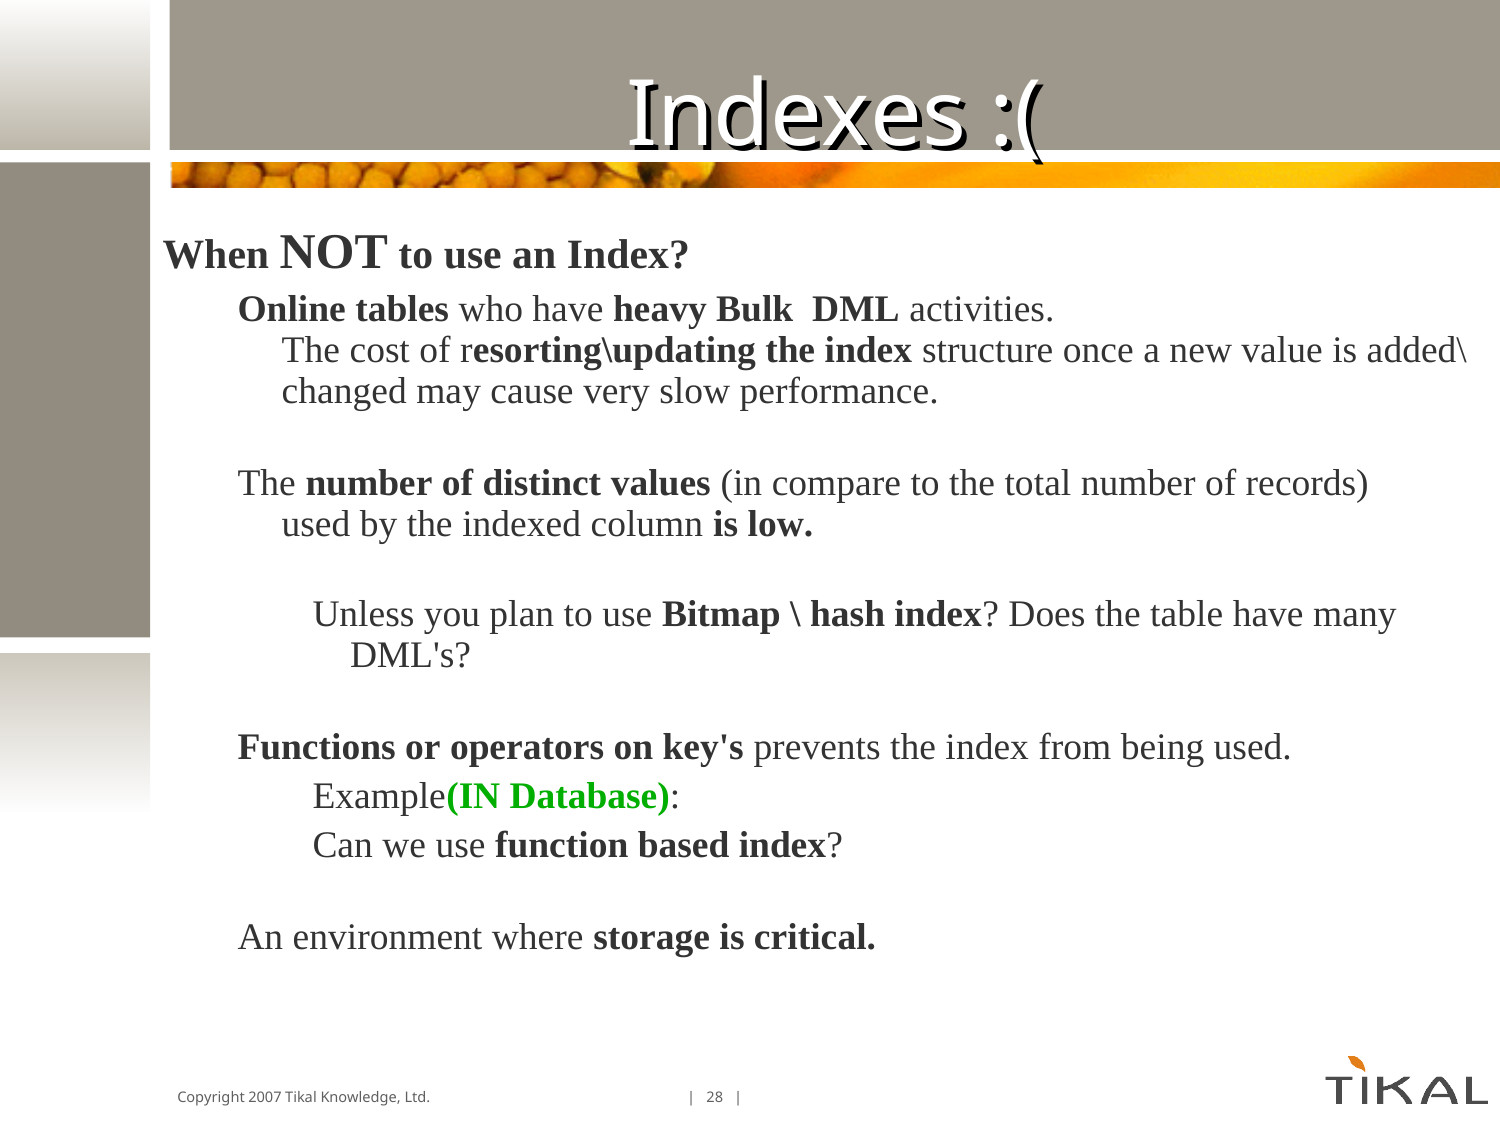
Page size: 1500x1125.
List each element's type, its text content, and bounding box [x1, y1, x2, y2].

title Indexes :( [169, 0, 1499, 221]
picture [1312, 1034, 1500, 1125]
list When NOT to use an Index? Online tables who have heavy Bulk DML activities. The cost of resorting\updating the index structure once a new value is added\changed may cause very slow performance. The number of distinct values (in compare to the total number of records) used by the indexed column is low. Unless you plan to use Bitmap \ hash index? Does the table have many DML's? Functions or operators on key's prevents the index from being used. Example(IN Database): Can we use function based index? An environment where storage is critical. [162, 224, 1473, 1021]
